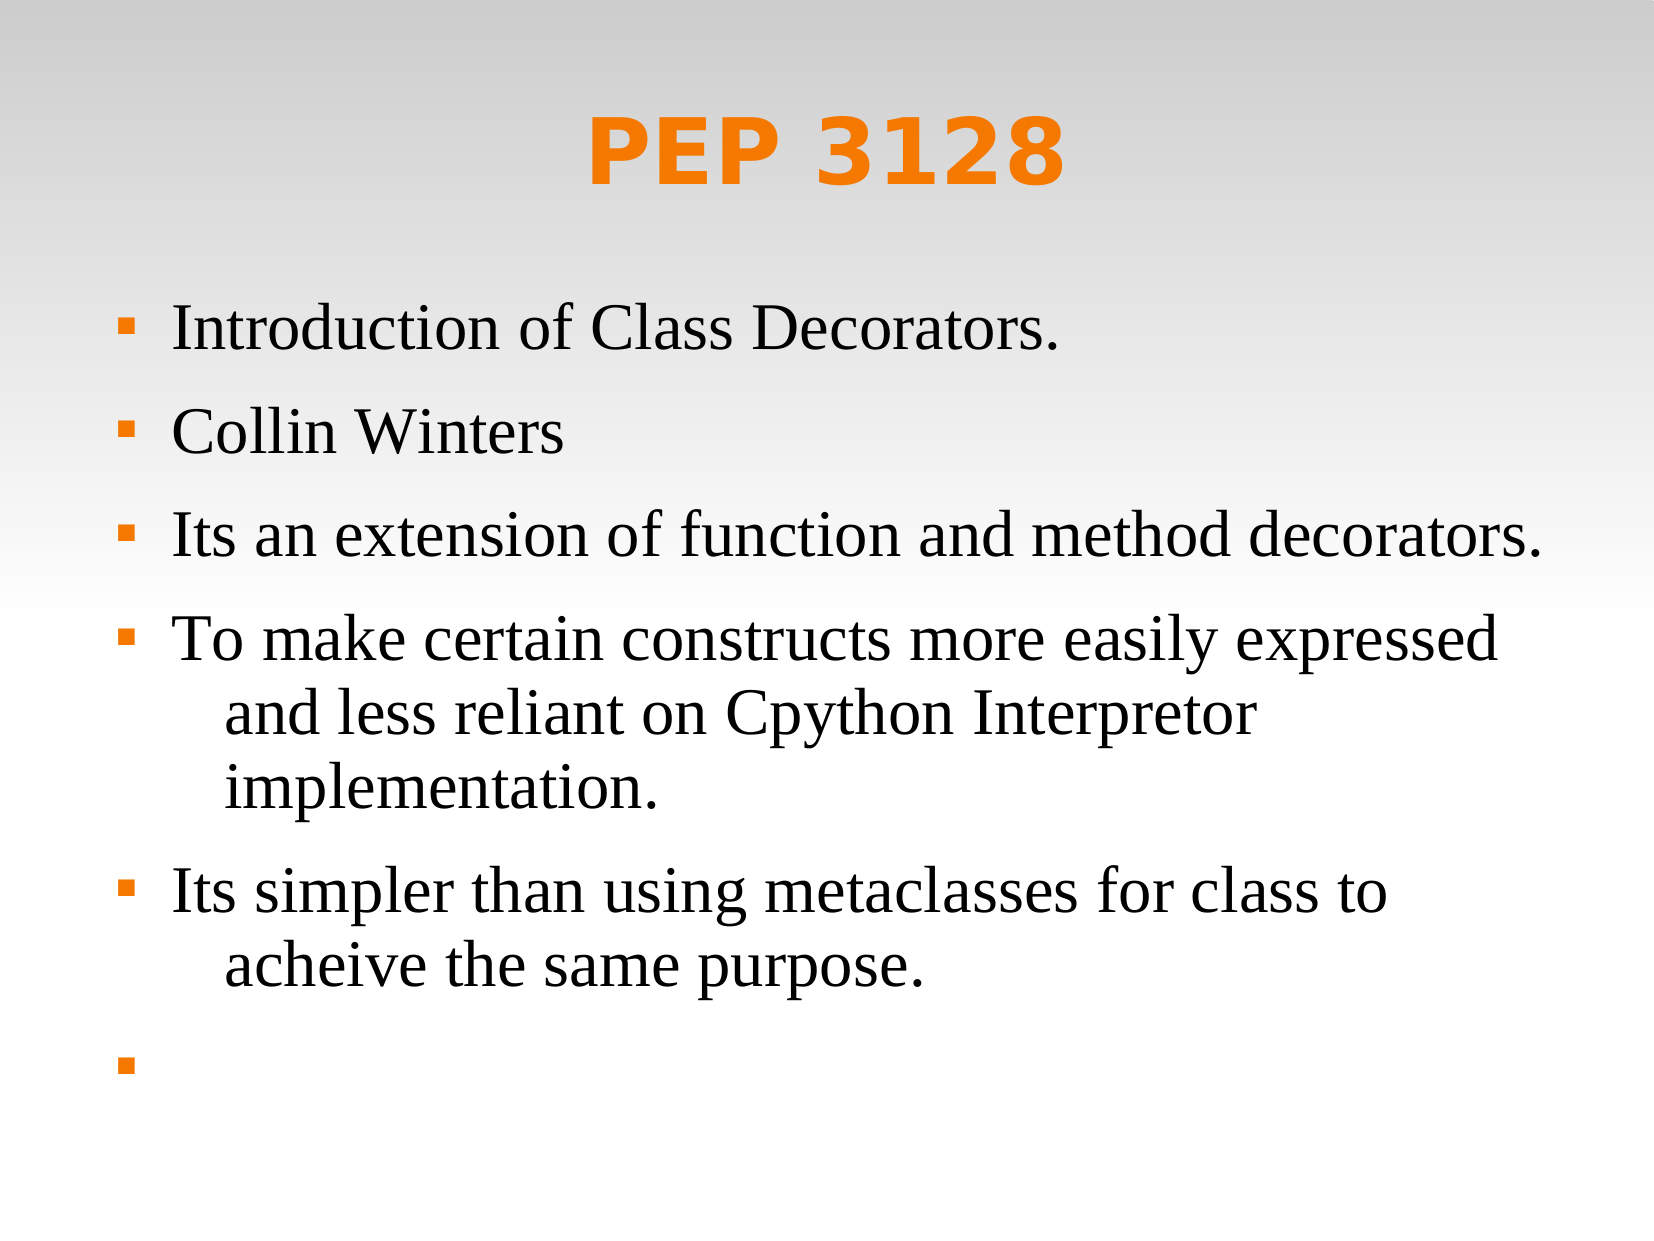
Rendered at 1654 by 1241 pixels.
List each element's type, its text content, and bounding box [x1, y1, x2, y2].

list Introduction of Class Decorators. Collin Winters Its an extension of function and method decorators. To make certain constructs more easily expressed and less reliant on Cpython Interpretor implementation. Its simpler than using metaclasses for class to acheive the same purpose. [82, 290, 1571, 1165]
title PEP 3128 [82, 56, 1571, 250]
